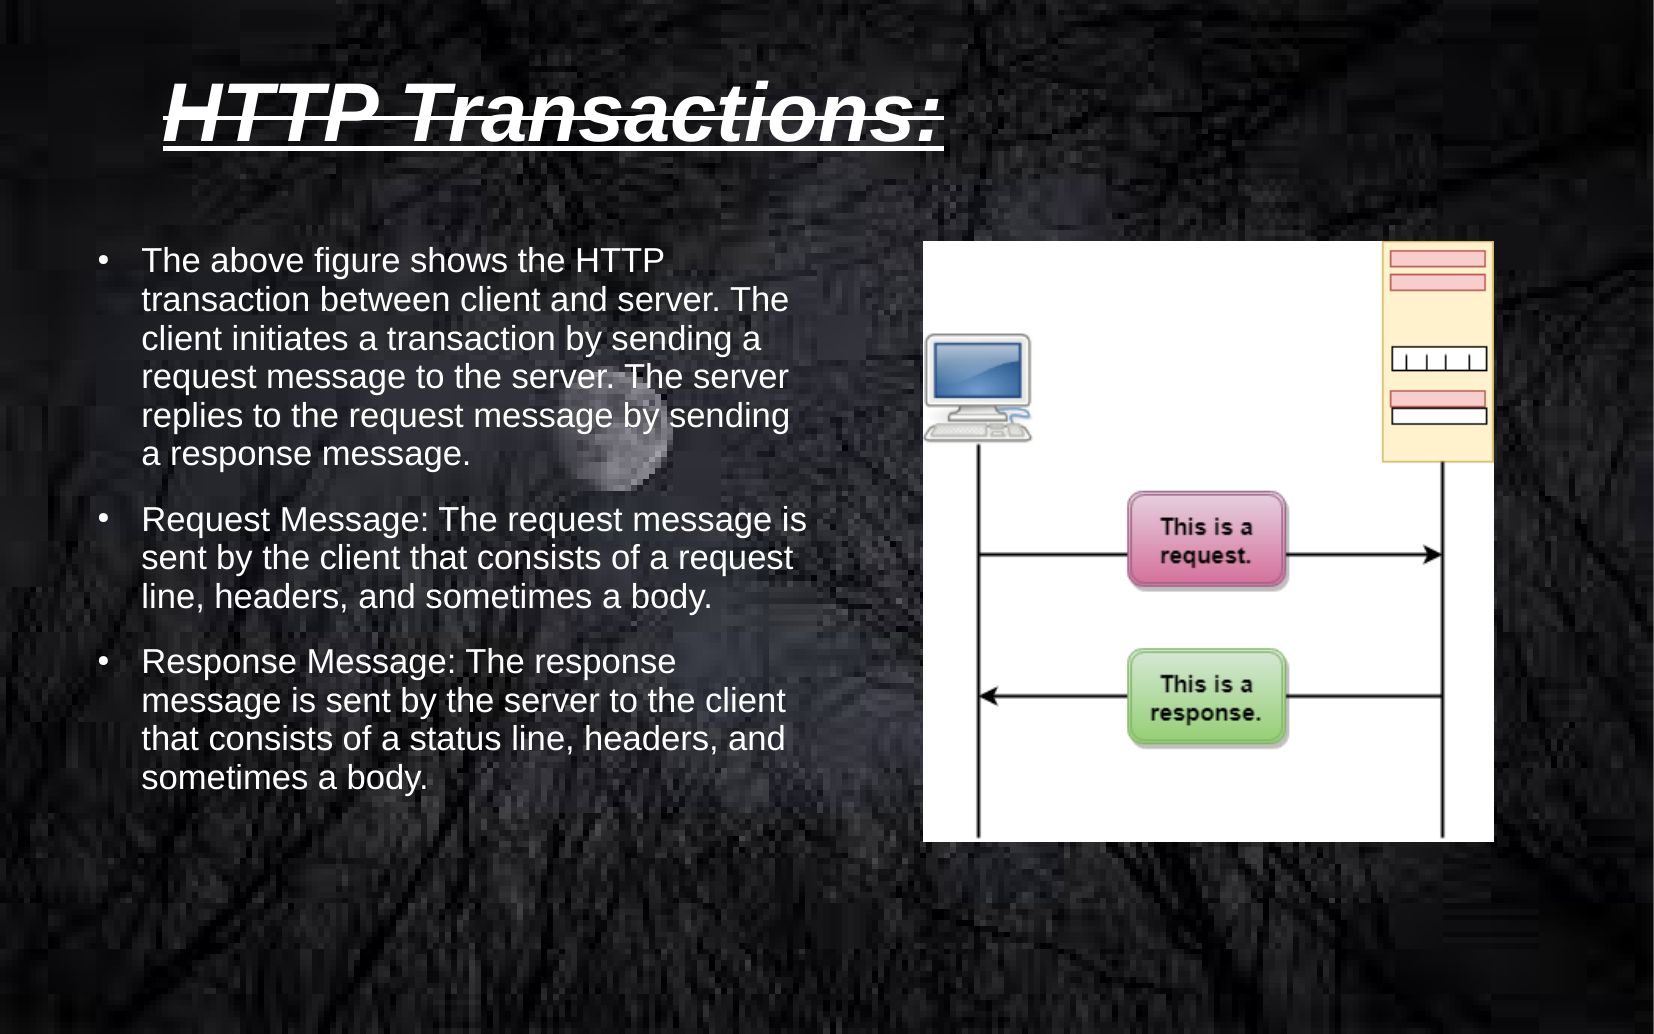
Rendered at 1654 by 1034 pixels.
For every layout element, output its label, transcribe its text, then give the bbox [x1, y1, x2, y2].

list The above figure shows the HTTP transaction between client and server. The client initiates a transaction by sending a request message to the server. The server replies to the request message by sending a response message. Request Message: The request message is sent by the client that consists of a request line, headers, and sometimes a body. Response Message: The response message is sent by the server to the client that consists of a status line, headers, and sometimes a body. [82, 241, 809, 842]
title [82, 41, 1571, 214]
text_box HTTP Transactions: [147, 59, 1123, 285]
picture [0, 0, 1654, 1034]
